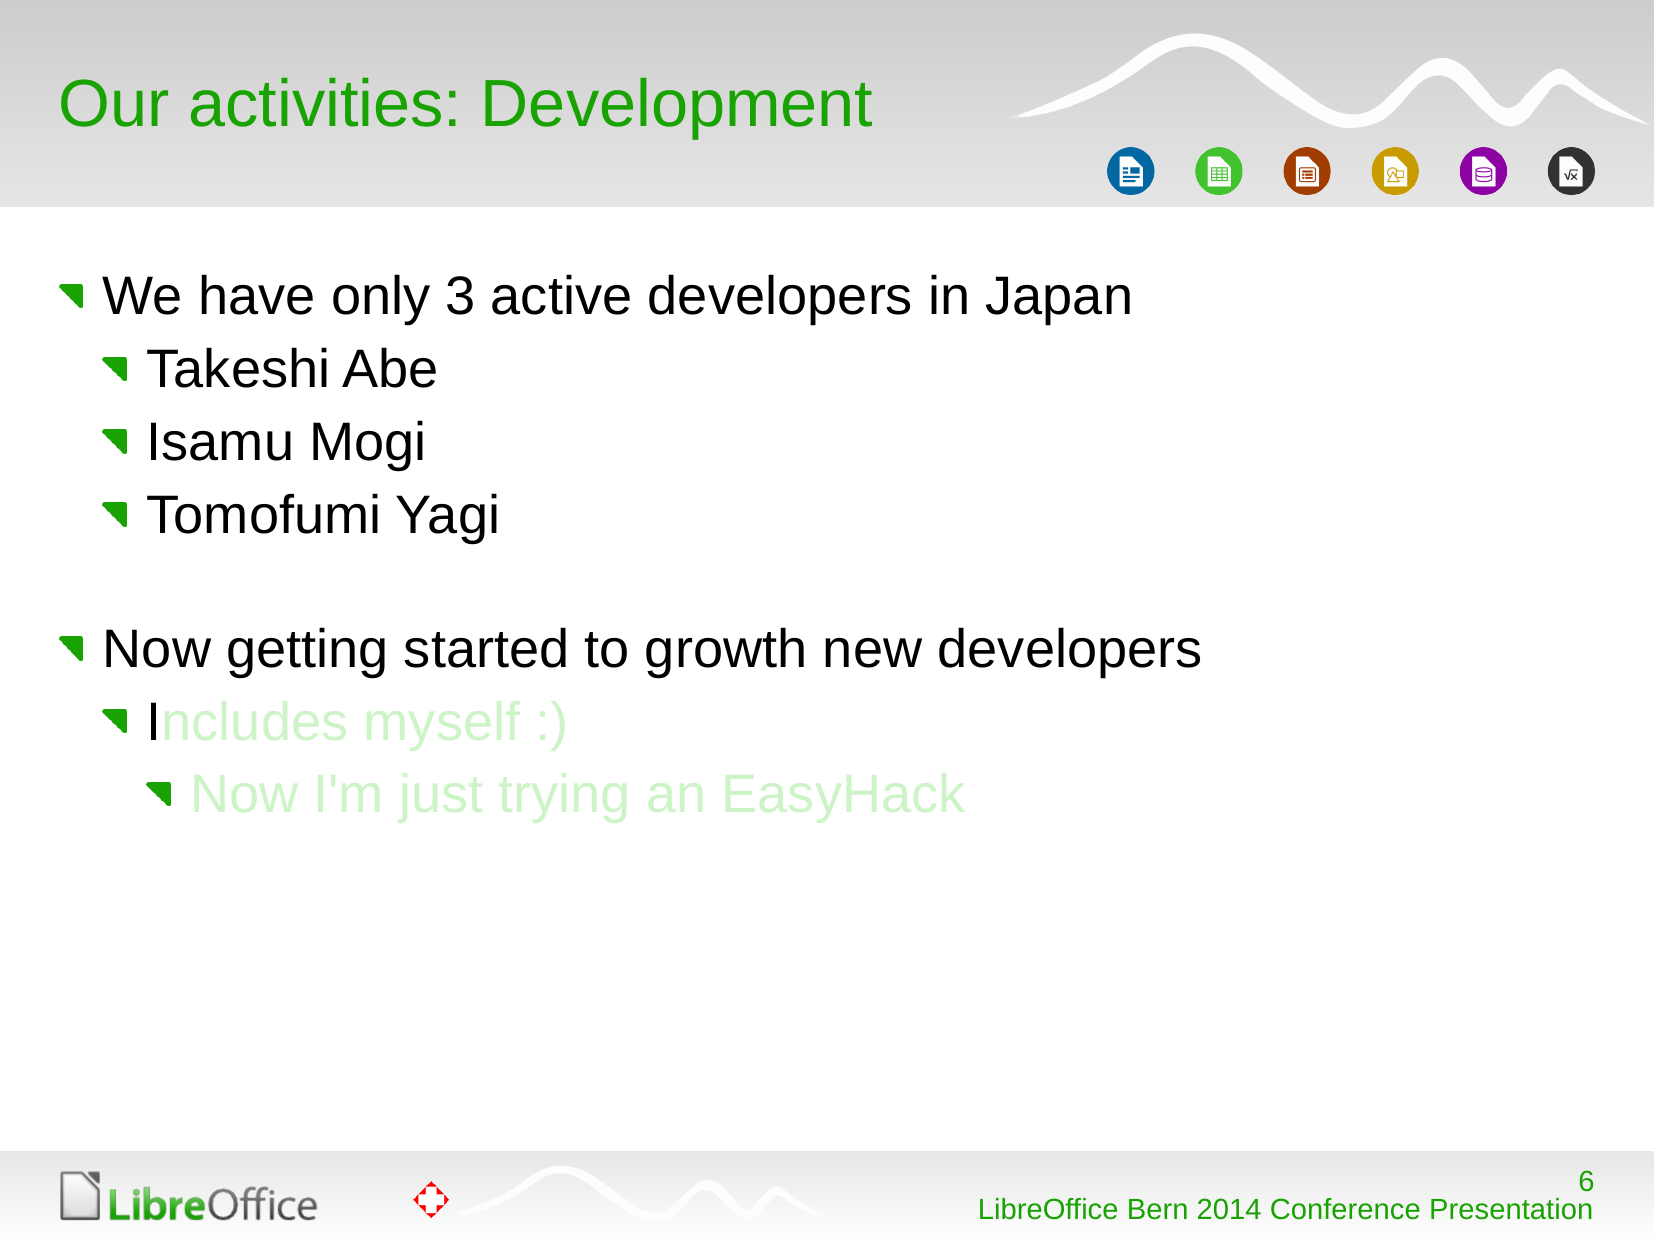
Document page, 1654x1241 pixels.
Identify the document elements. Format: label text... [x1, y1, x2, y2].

picture [1034, 29, 1654, 131]
picture [1107, 147, 1595, 195]
title Our activities: Development [59, 29, 1034, 178]
picture [41, 1152, 337, 1240]
picture [413, 1163, 833, 1223]
list We have only 3 active developers in Japan Takeshi Abe Isamu Mogi Tomofumi Yagi Now getting started to growth new developers Includes myself :) Now I'm just trying an EasyHack [59, 265, 1595, 986]
